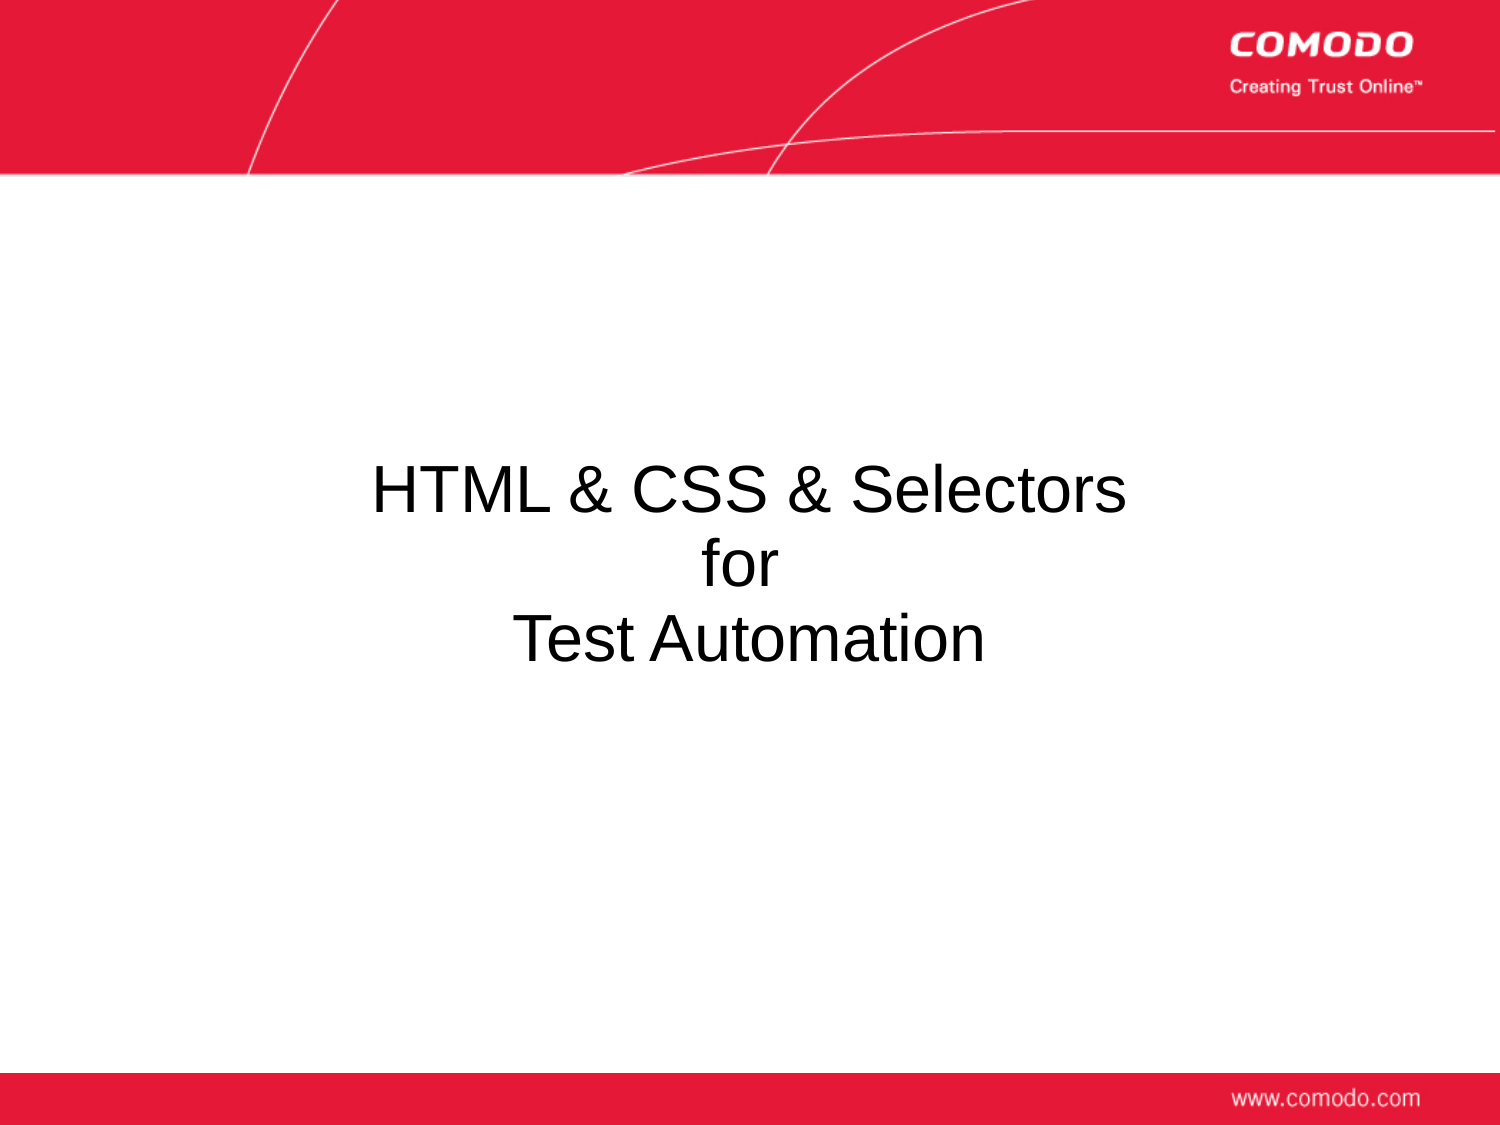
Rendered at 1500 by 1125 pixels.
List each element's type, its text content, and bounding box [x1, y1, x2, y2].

picture [0, 1073, 1500, 1125]
picture [0, 0, 1500, 176]
text_box HTML & CSS & Selectors for Test Automation [112, 443, 1388, 686]
